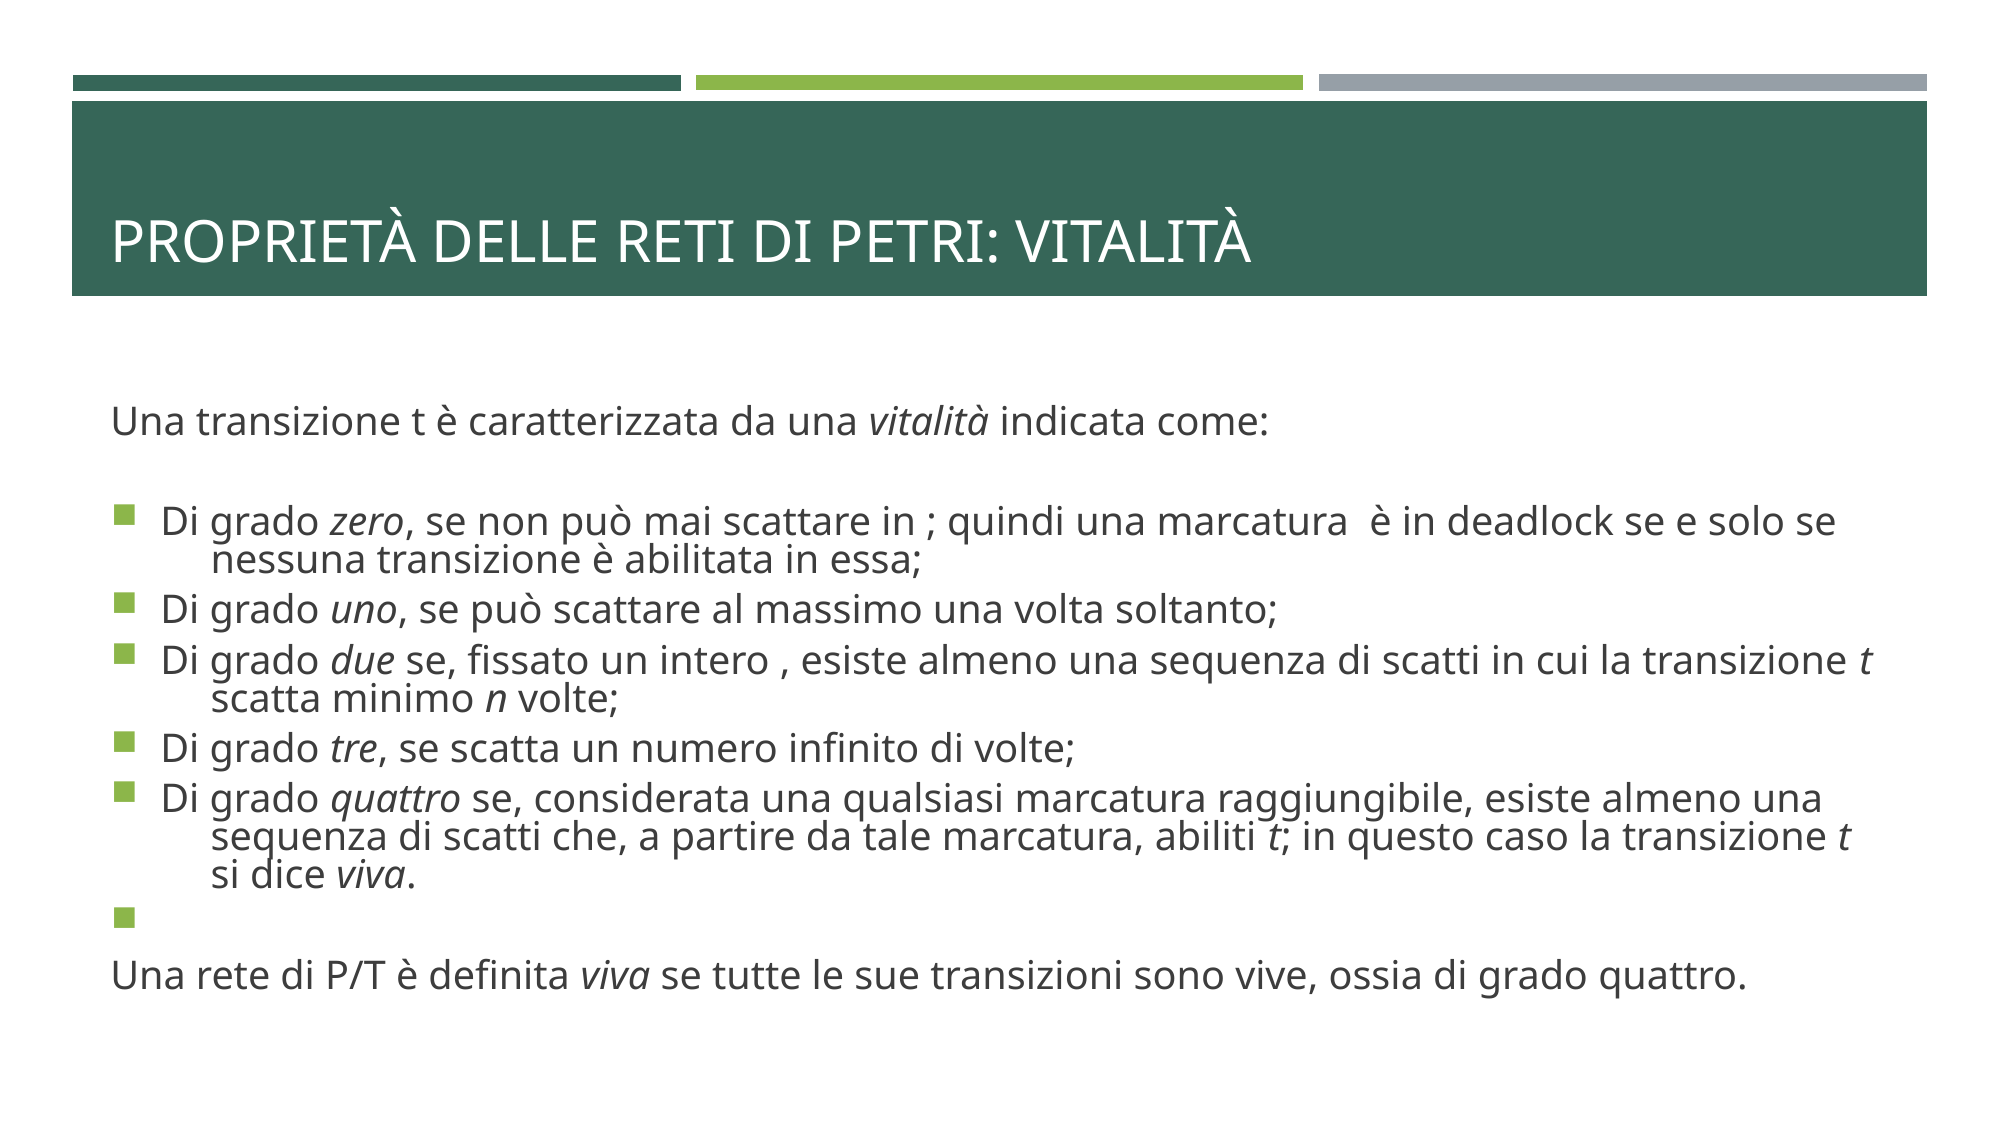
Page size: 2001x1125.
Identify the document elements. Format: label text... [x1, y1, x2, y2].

title Proprietà delle reti di petri: vitalità [95, 115, 1905, 282]
list Una transizione t è caratterizzata da una vitalità indicata come: Di grado zero, se non può mai scattare in ; quindi una marcatura è in deadlock se e solo se nessuna transizione è abilitata in essa; Di grado uno, se può scattare al massimo una volta soltanto; Di grado due se, fissato un intero , esiste almeno una sequenza di scatti in cui la transizione t scatta minimo n volte; Di grado tre, se scatta un numero infinito di volte; Di grado quattro se, considerata una qualsiasi marcatura raggiungibile, esiste almeno una sequenza di scatti che, a partire da tale marcatura, abiliti t; in questo caso la transizione t si dice viva. Una rete di P/T è definita viva se tutte le sue transizioni sono vive, ossia di grado quattro. [95, 346, 1905, 1056]
